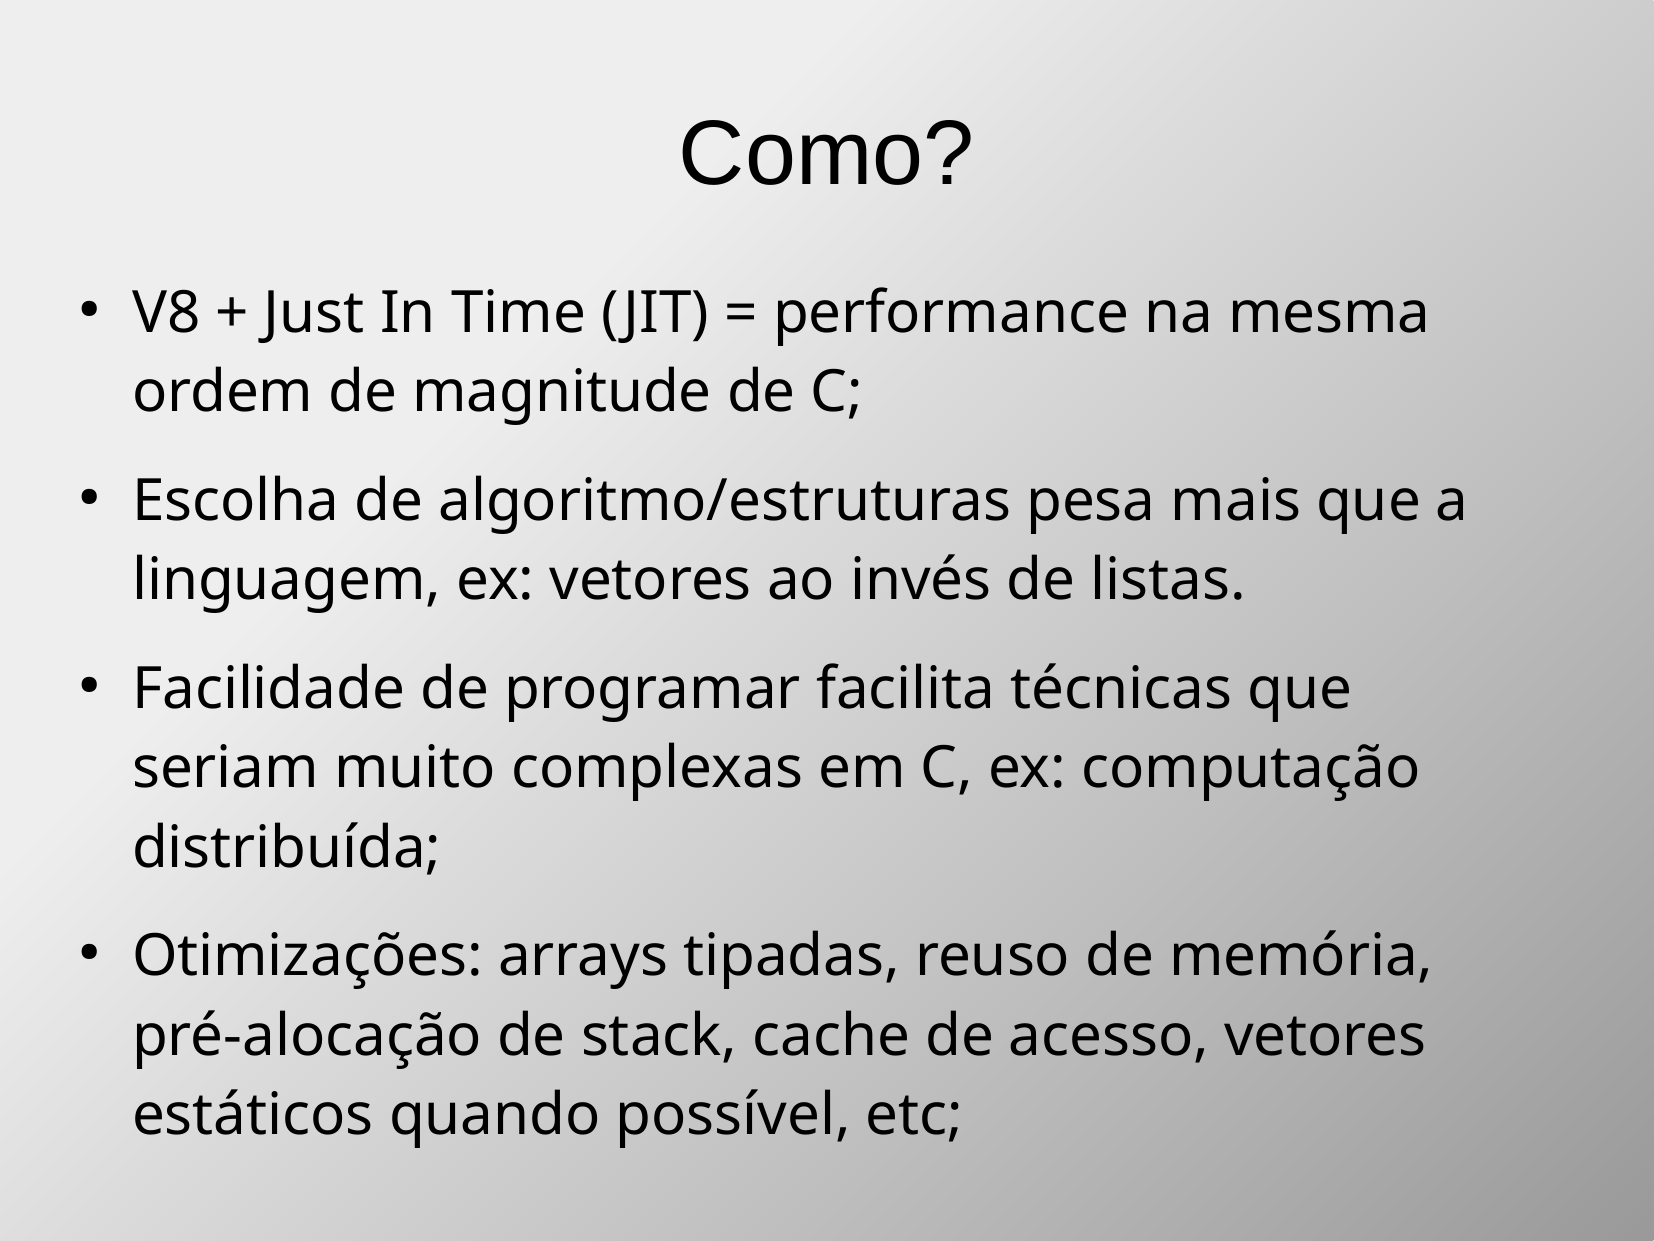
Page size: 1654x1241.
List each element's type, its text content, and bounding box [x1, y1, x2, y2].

list V8 + Just In Time (JIT) = performance na mesma ordem de magnitude de C; Escolha de algoritmo/estruturas pesa mais que a linguagem, ex: vetores ao invés de listas. Facilidade de programar facilita técnicas que seriam muito complexas em C, ex: computação distribuída; Otimizações: arrays tipadas, reuso de memória, pré-alocação de stack, cache de acesso, vetores estáticos quando possível, etc; [61, 270, 1550, 1089]
title Como? [82, 49, 1571, 257]
